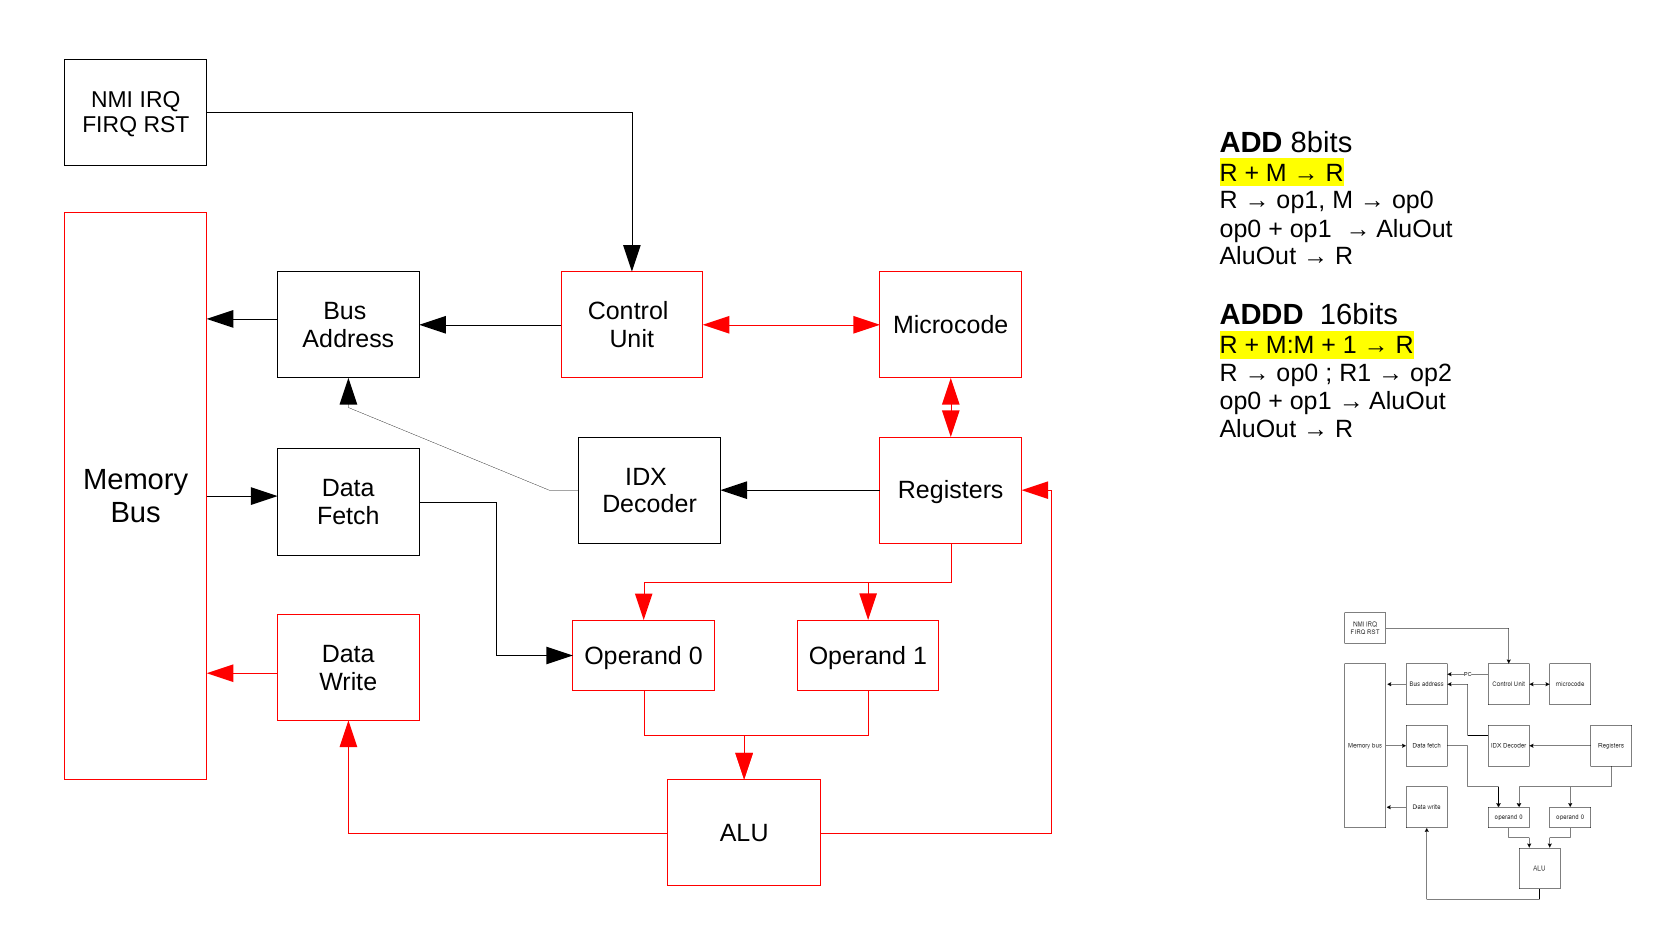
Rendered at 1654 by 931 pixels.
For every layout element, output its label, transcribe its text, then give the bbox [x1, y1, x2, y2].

text_box IDX Decoder [578, 437, 721, 544]
text_box Control Unit [561, 271, 703, 378]
text_box Memory Bus [64, 212, 207, 780]
text_box ALU [667, 779, 821, 886]
text_box NMI IRQ FIRQ RST [64, 59, 207, 166]
text_box Operand 1 [797, 620, 939, 691]
picture [1334, 602, 1642, 915]
text_box ADD 8bits R + M → R R → op1, M → op0 op0 + op1 → AluOut AluOut → R ADDD 16bits R + M:M + 1 → R R → op0 ; R1 → op2 op0 + op1 → AluOut AluOut → R [1204, 118, 1607, 479]
text_box Data Fetch [277, 448, 420, 556]
text_box Operand 0 [572, 620, 715, 691]
text_box Data Write [277, 614, 420, 721]
text_box Microcode [879, 271, 1022, 378]
text_box Bus Address [277, 271, 420, 378]
text_box Registers [879, 437, 1022, 544]
